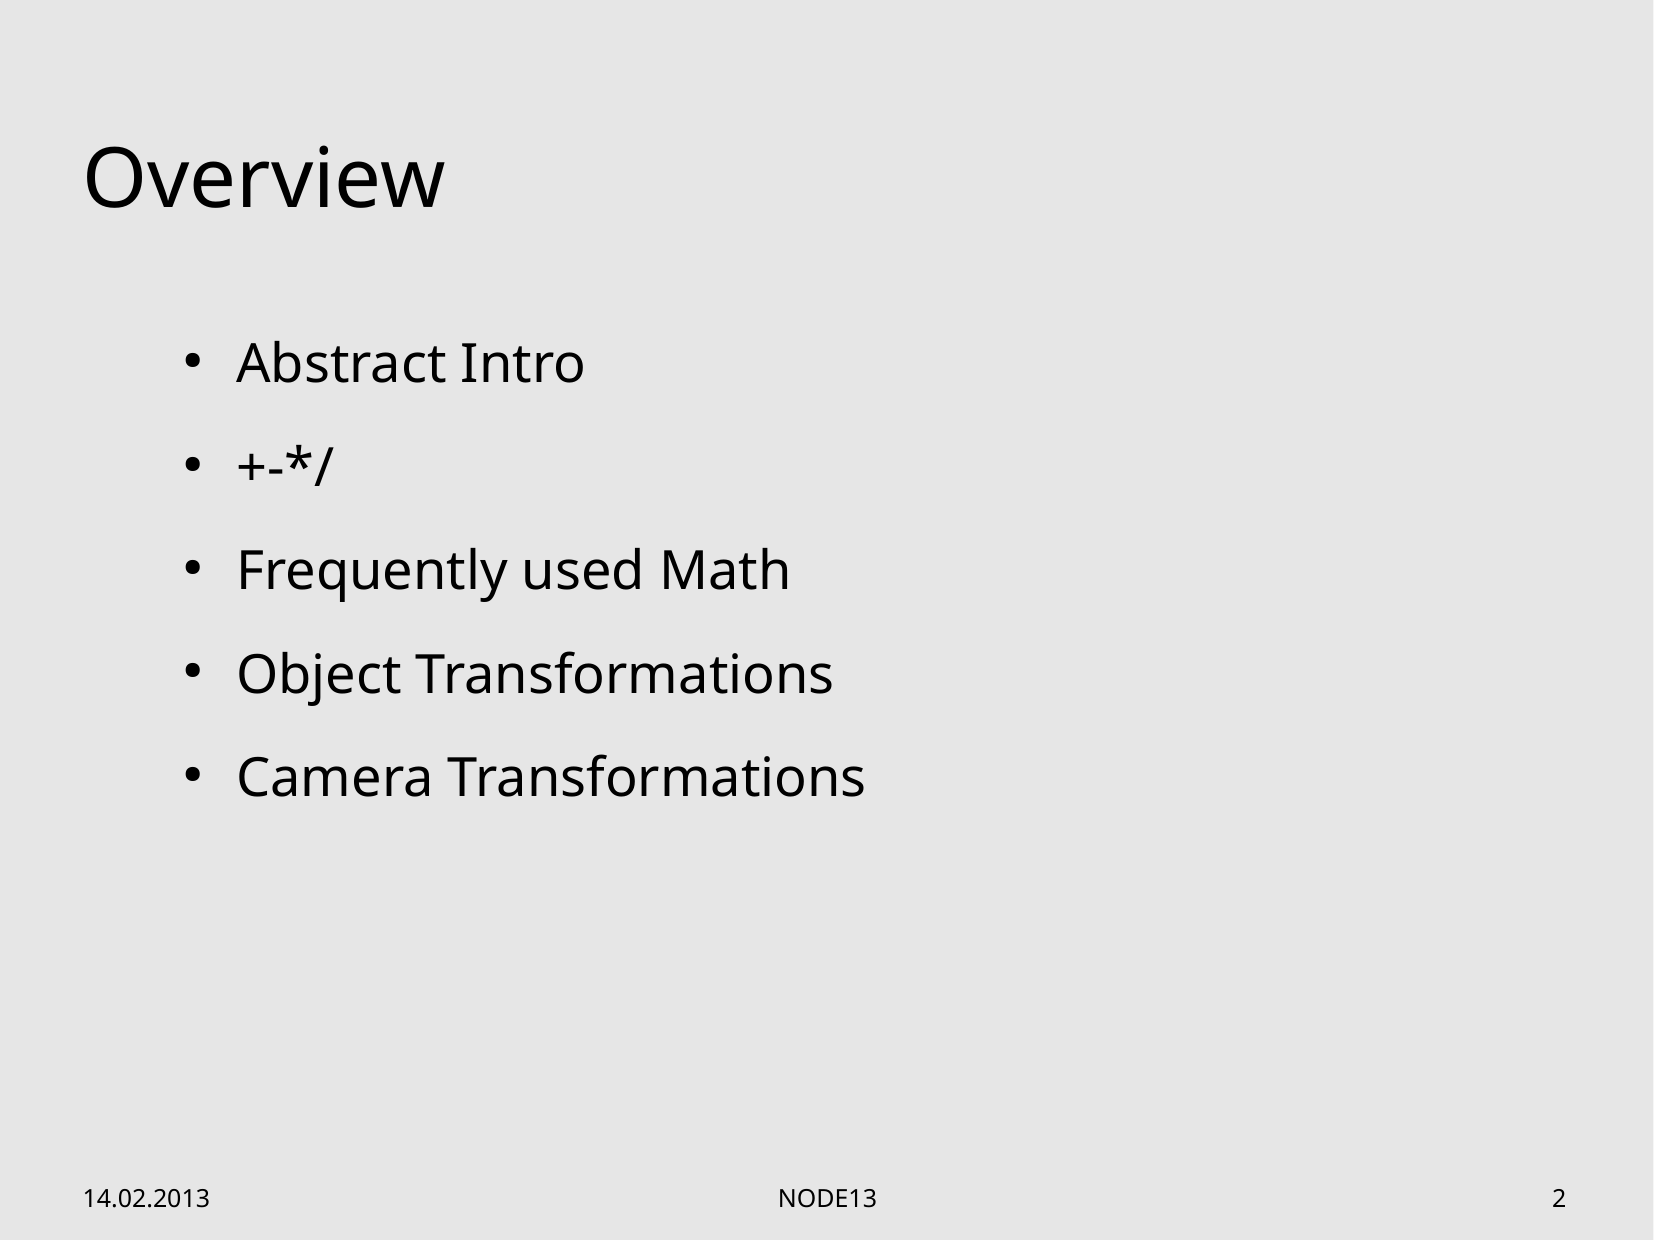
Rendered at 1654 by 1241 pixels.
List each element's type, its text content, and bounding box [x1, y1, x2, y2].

list Abstract Intro +-*/ Frequently used Math Object Transformations Camera Transformations [165, 324, 1571, 1094]
title Overview [82, 118, 1571, 257]
